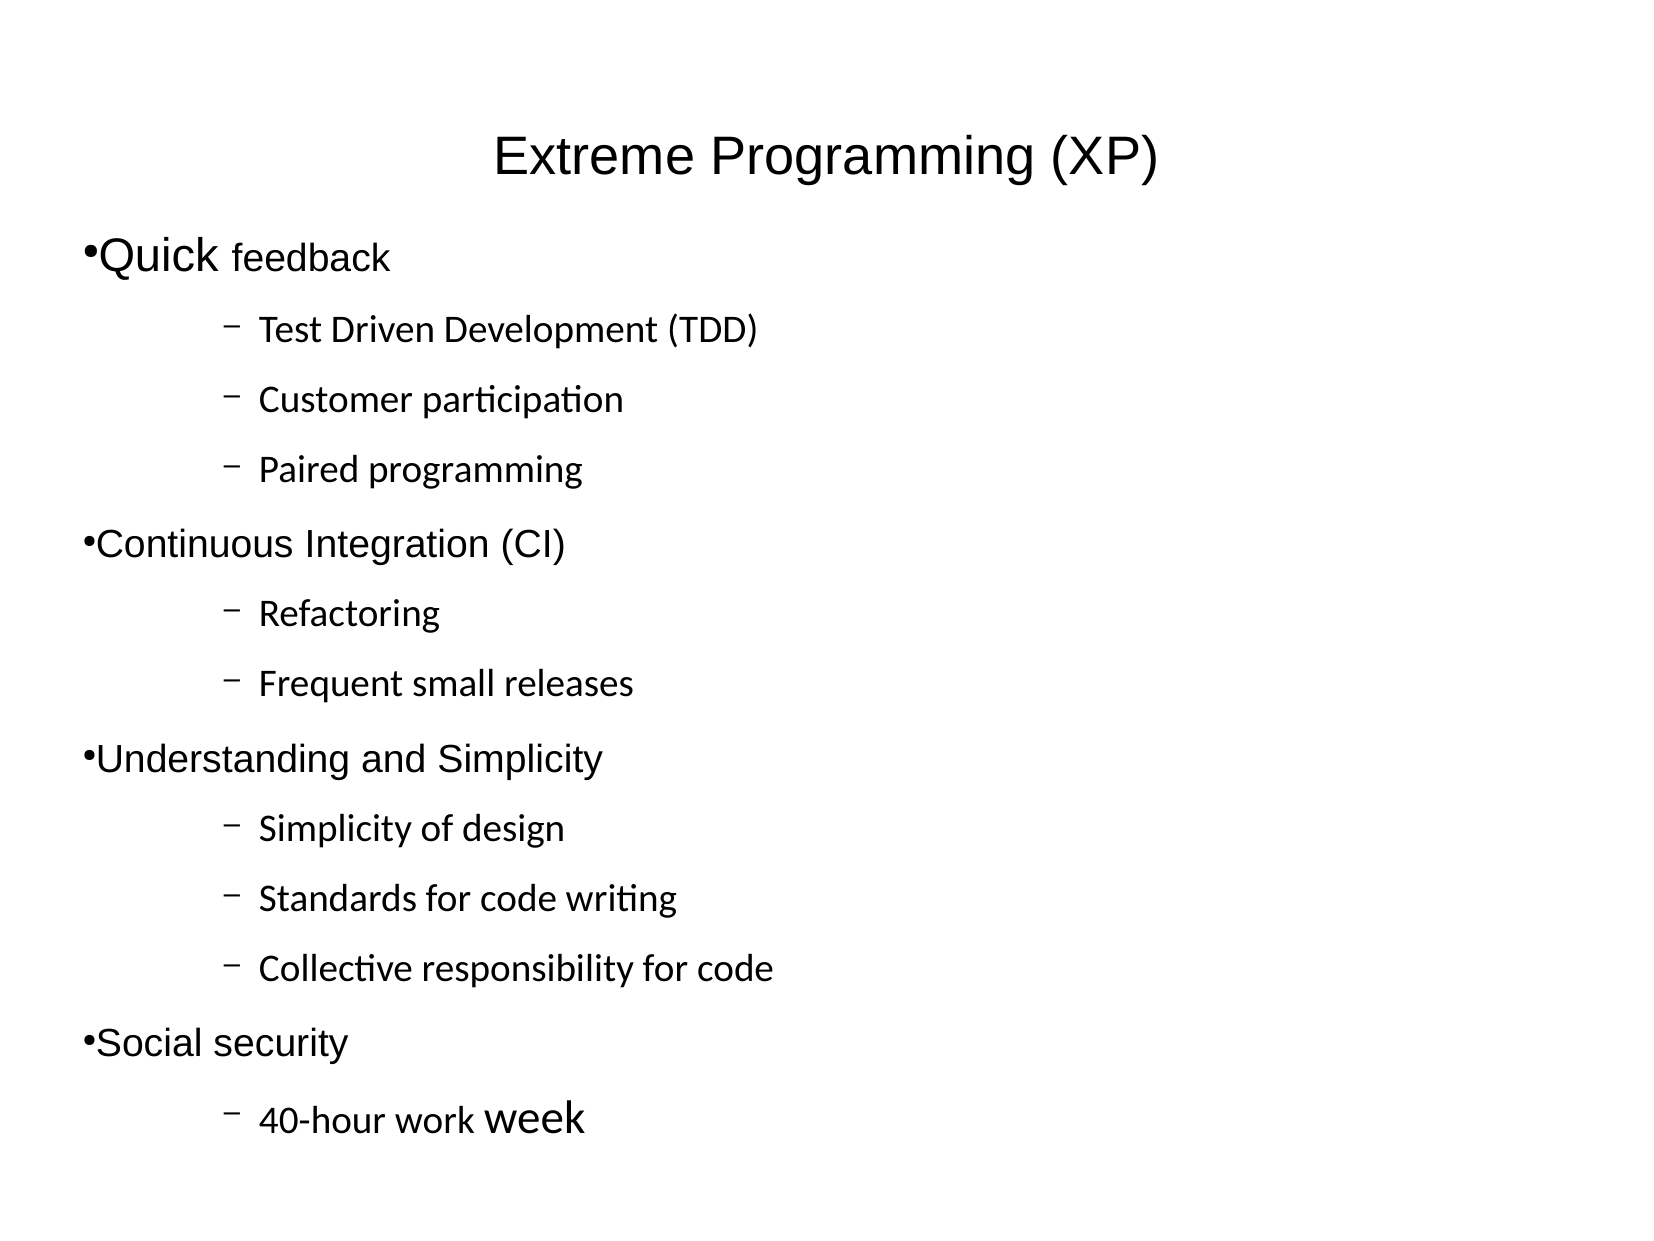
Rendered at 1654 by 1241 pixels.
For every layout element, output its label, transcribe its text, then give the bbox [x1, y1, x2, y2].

title Extreme Programming (XP) [82, 49, 1571, 224]
list Quick feedback Test Driven Development (TDD) Customer participation Paired programming Continuous Integration (CI) Refactoring Frequent small releases Understanding and Simplicity Simplicity of design Standards for code writing Collective responsibility for code Social security 40-hour work week [82, 224, 1571, 1146]
